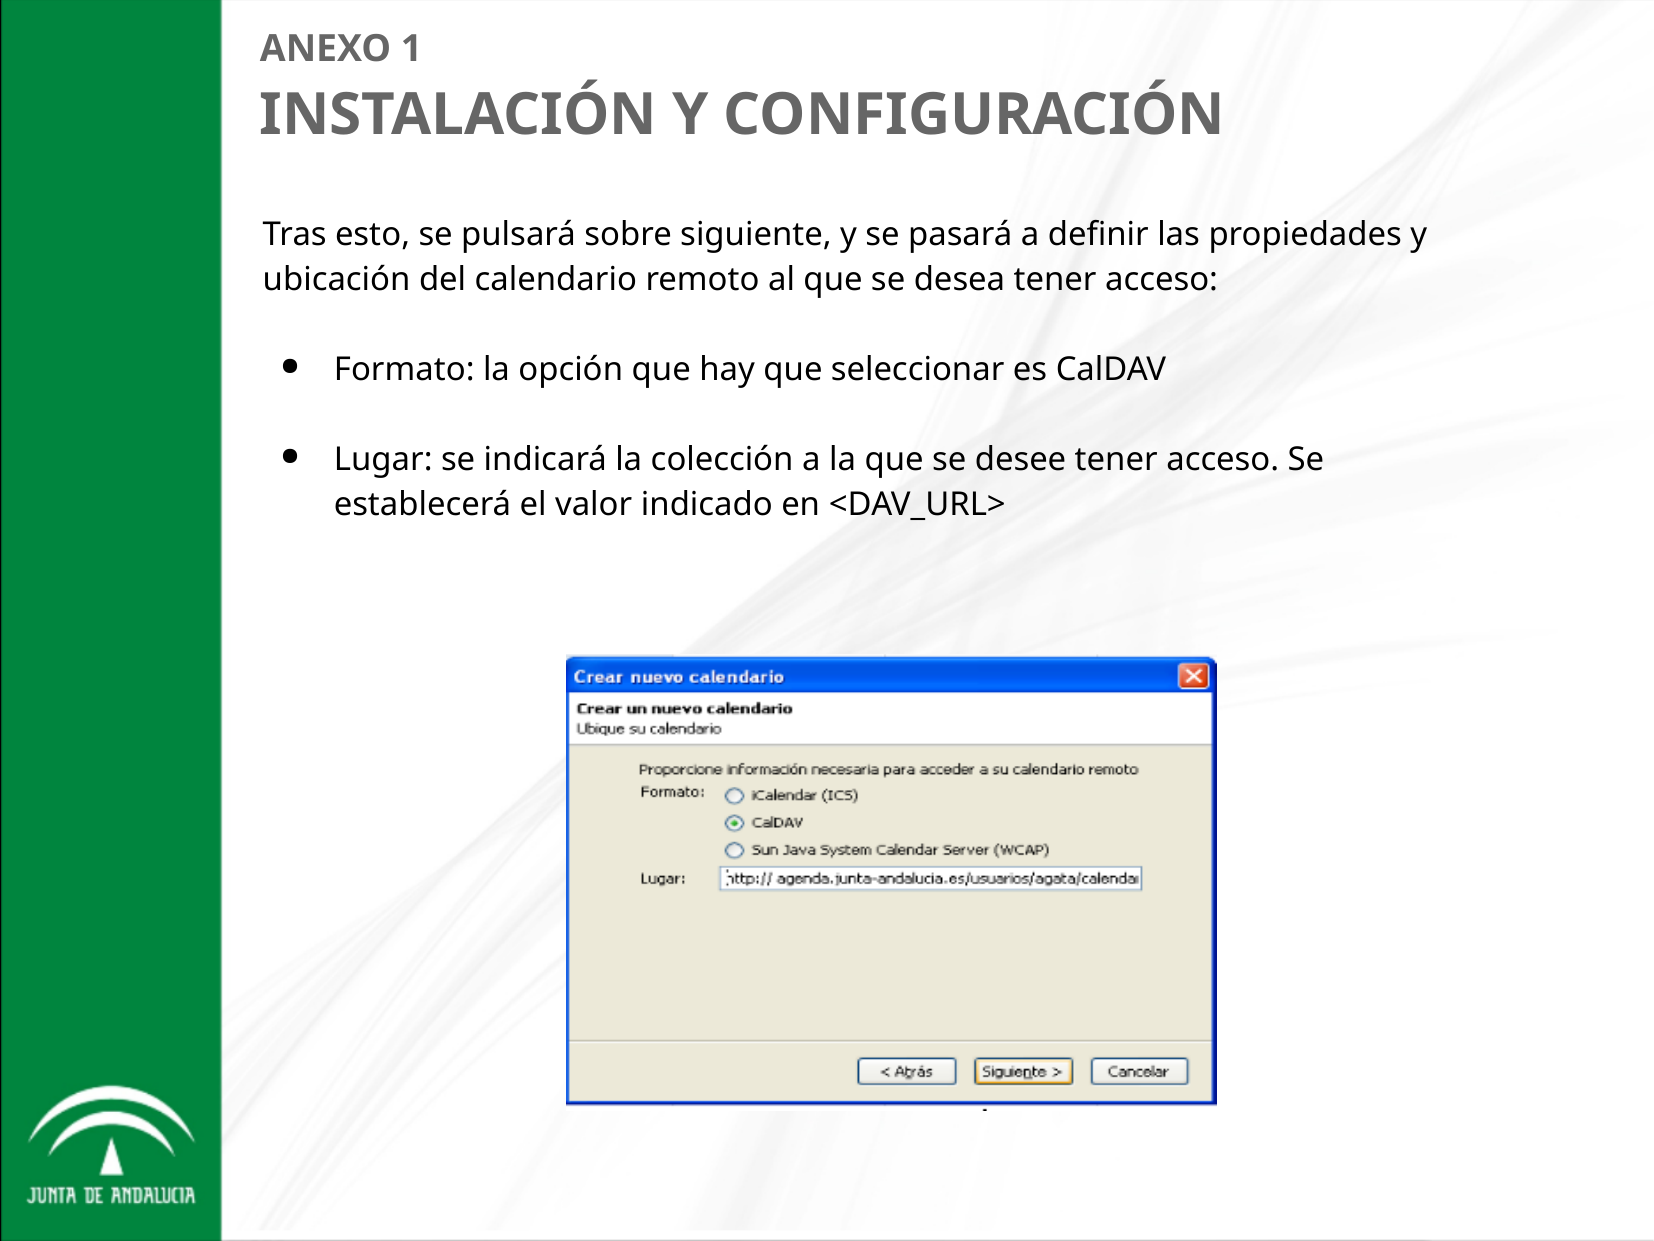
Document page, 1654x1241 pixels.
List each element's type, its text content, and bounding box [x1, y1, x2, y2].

text_box Tras esto, se pulsará sobre siguiente, y se pasará a definir las propiedades y ubicación del calendario remoto al que se desea tener acceso: Formato: la opción que hay que seleccionar es CalDAV Lugar: se indicará la colección a la que se desee tener acceso. Se establecerá el valor indicado en <DAV_URL> [248, 203, 1522, 641]
picture [0, 0, 1654, 1241]
list [271, 148, 1589, 1193]
title ANEXO 1 INSTALACIÓN Y CONFIGURACIÓN [259, 19, 1577, 155]
